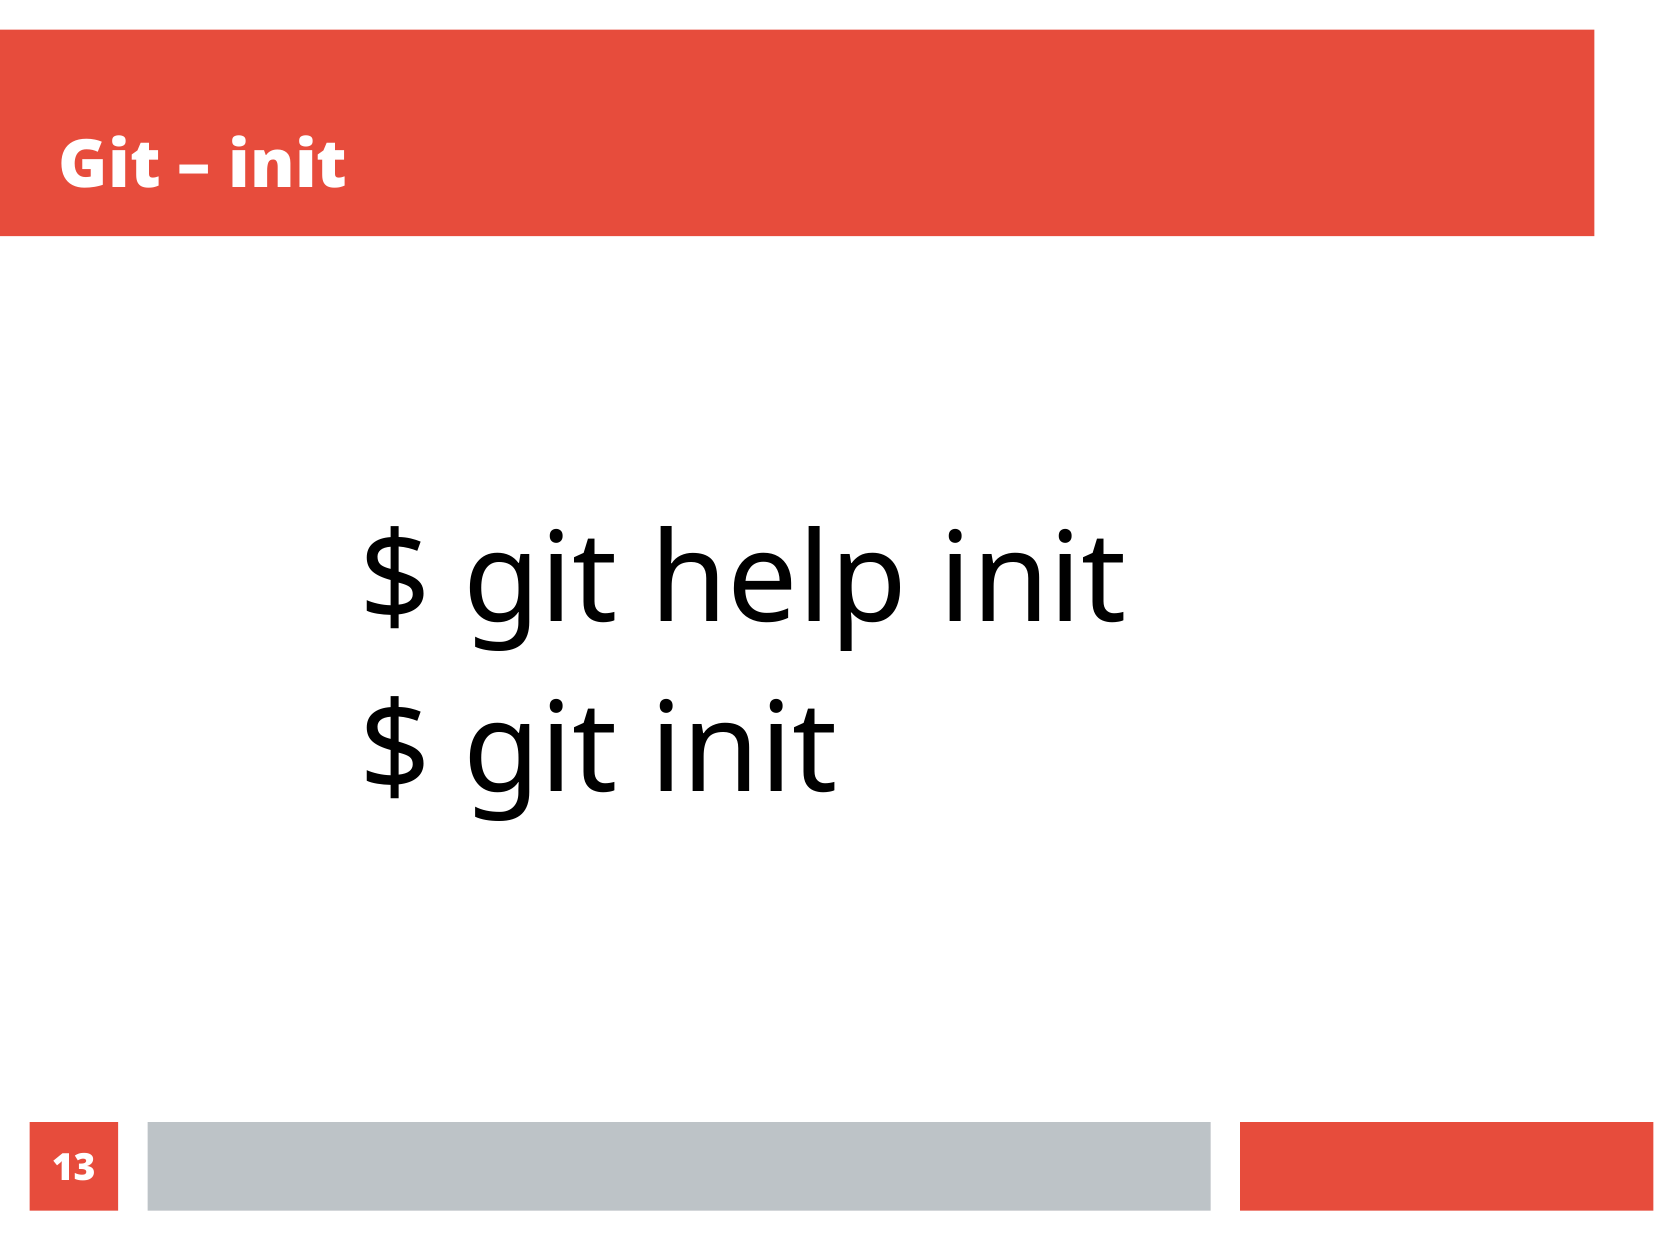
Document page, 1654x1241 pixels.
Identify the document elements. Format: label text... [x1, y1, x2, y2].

title Git – init [59, 59, 1595, 207]
text_box $ git help init $ git init [345, 480, 1216, 925]
